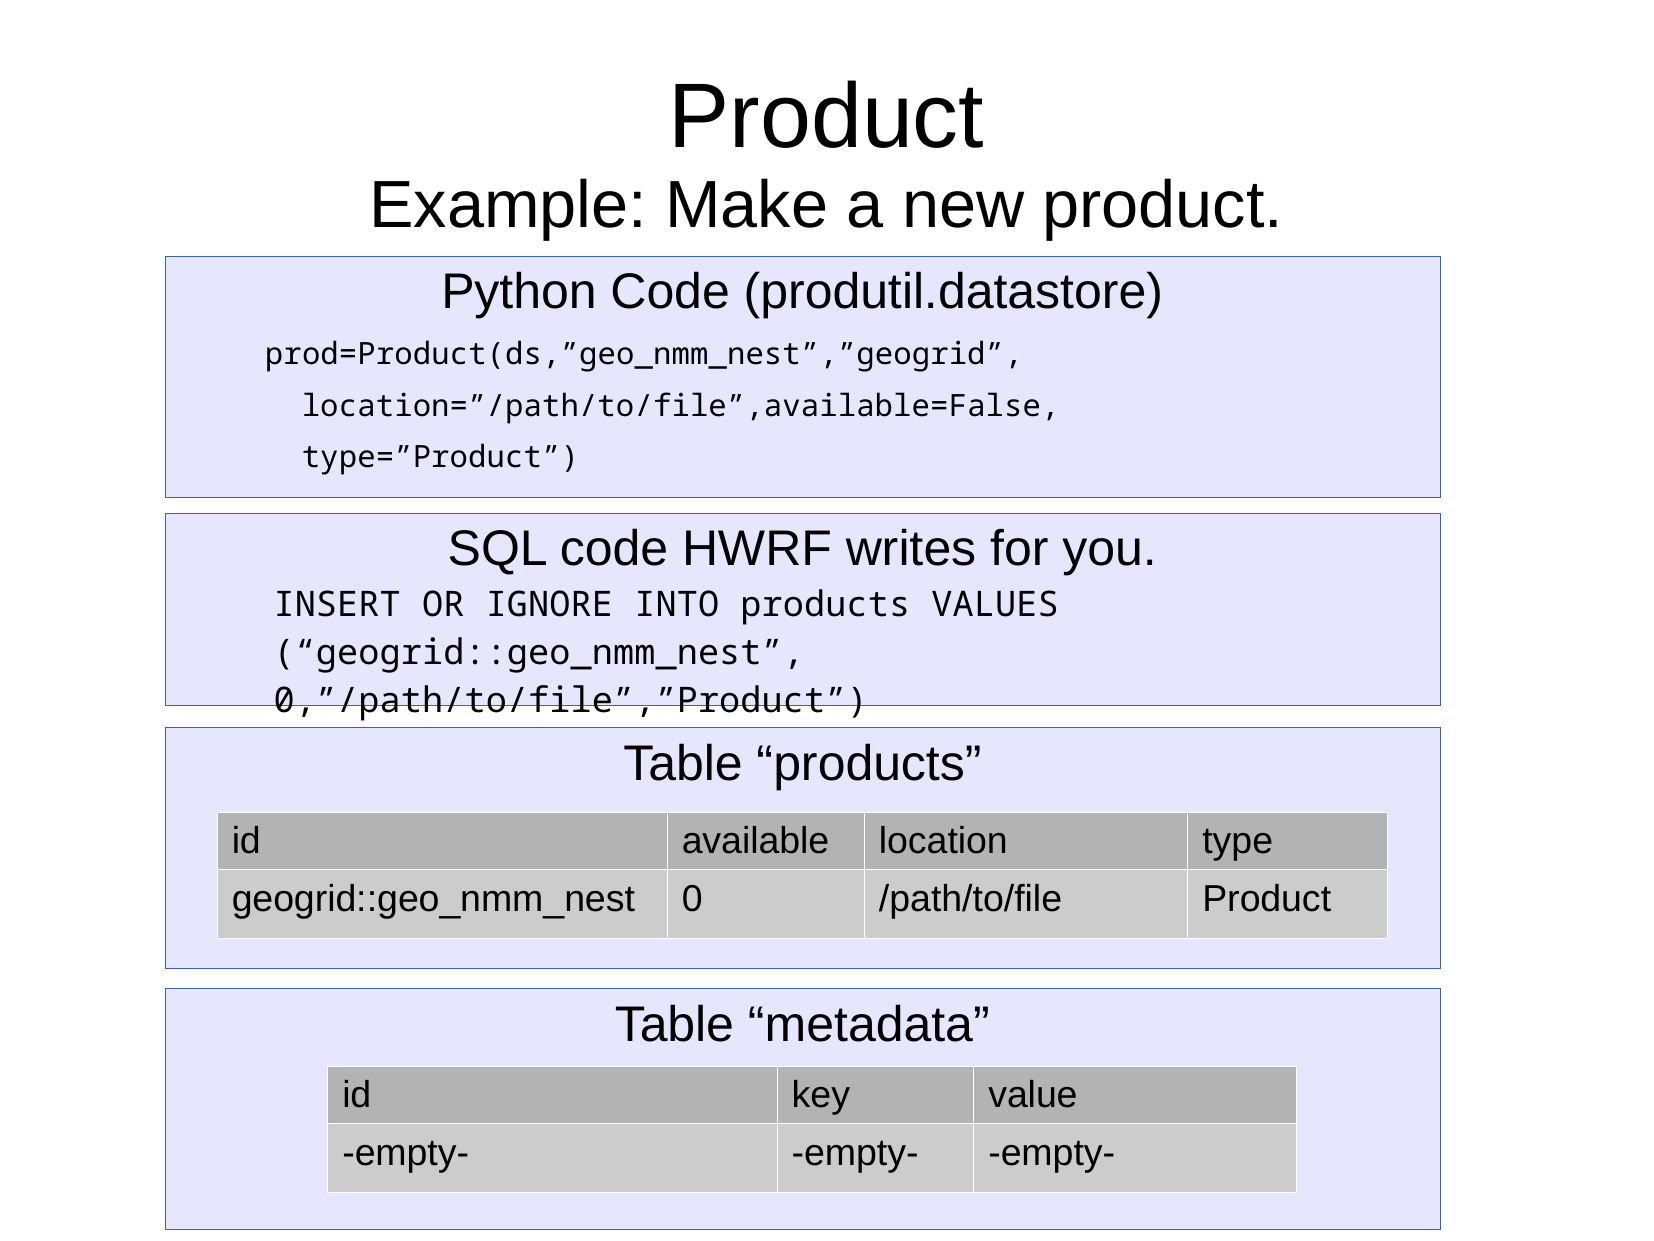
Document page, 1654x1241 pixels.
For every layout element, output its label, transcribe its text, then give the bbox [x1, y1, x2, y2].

table_cell -empty- [974, 1124, 1296, 1192]
table_cell geogrid::geo_nmm_nest [218, 870, 667, 938]
list [465, 726, 1141, 812]
table_header id [218, 813, 667, 869]
text_box SQL code HWRF writes for you. [165, 513, 1441, 706]
table_cell -empty- [328, 1124, 777, 1192]
text_box Table “metadata” [165, 988, 1441, 1230]
table_cell 0 [668, 870, 864, 938]
text_box Python Code (produtil.datastore) [165, 256, 1441, 498]
table_header location [865, 813, 1187, 869]
table_cell Product [1188, 870, 1387, 938]
text_box Table “products” [165, 727, 1441, 969]
table_header type [1188, 813, 1387, 869]
table_header available [668, 813, 864, 869]
table_header id [328, 1067, 777, 1123]
list prod=Product(ds,”geo_nmm_nest”,”geogrid”, location=”/path/to/file”,available=False, type=”Product”) [206, 332, 1410, 477]
list [465, 988, 1141, 1066]
table_cell /path/to/file [865, 870, 1187, 938]
table_cell -empty- [778, 1124, 973, 1192]
table_header value [974, 1067, 1296, 1123]
list INSERT OR IGNORE INTO products VALUES (“geogrid::geo_nmm_nest”, 0,”/path/to/file”,”Product”) [206, 578, 1411, 724]
title Product Example: Make a new product. [82, 49, 1571, 257]
table_header key [778, 1067, 973, 1123]
